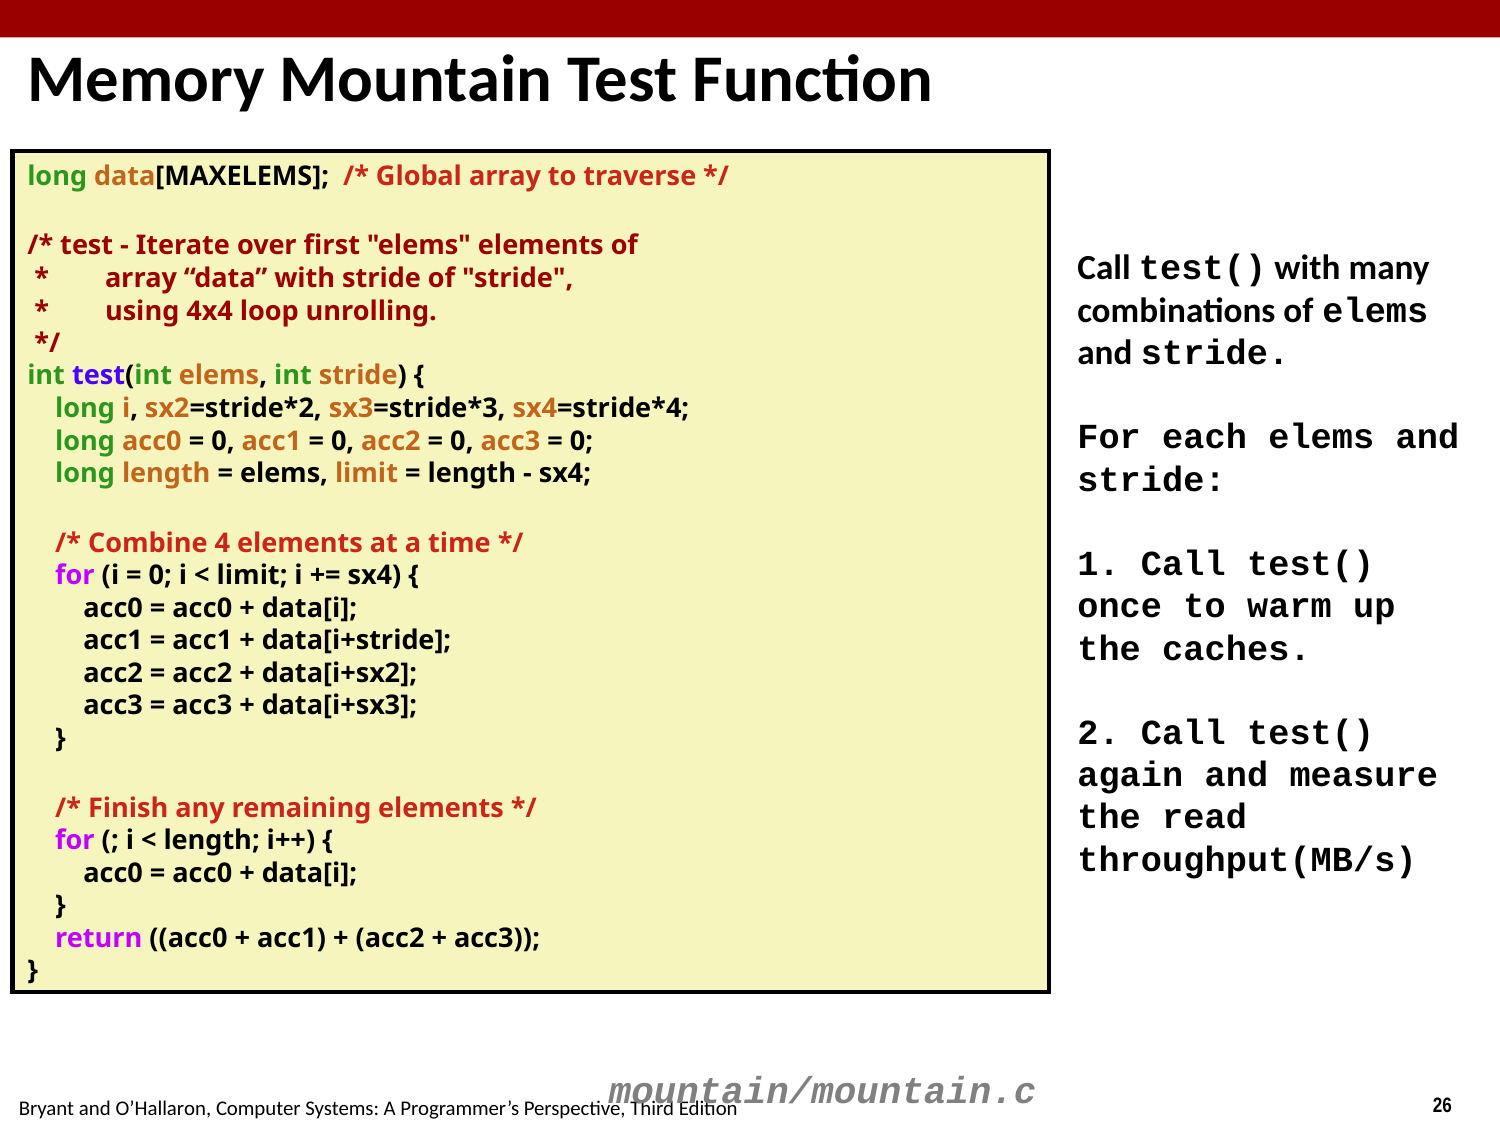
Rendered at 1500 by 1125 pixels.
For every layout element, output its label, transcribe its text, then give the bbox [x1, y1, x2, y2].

text_box long data[MAXELEMS]; /* Global array to traverse */ /* test - Iterate over first "elems" elements of * array “data” with stride of "stride", * using 4x4 loop unrolling. */ int test(int elems, int stride) { long i, sx2=stride*2, sx3=stride*3, sx4=stride*4; long acc0 = 0, acc1 = 0, acc2 = 0, acc3 = 0; long length = elems, limit = length - sx4; /* Combine 4 elements at a time */ for (i = 0; i < limit; i += sx4) { acc0 = acc0 + data[i]; acc1 = acc1 + data[i+stride]; acc2 = acc2 + data[i+sx2]; acc3 = acc3 + data[i+sx3]; } /* Finish any remaining elements */ for (; i < length; i++) { acc0 = acc0 + data[i]; } return ((acc0 + acc1) + (acc2 + acc3)); } [12, 150, 1049, 993]
text_box mountain/mountain.c [594, 1062, 1052, 1121]
title Memory Mountain Test Function [12, 12, 1258, 138]
text_box Call test() with many combinations of elems and stride. For each elems and stride: 1. Call test() once to warm up the caches. 2. Call test() again and measure the read throughput(MB/s) [1062, 237, 1488, 888]
